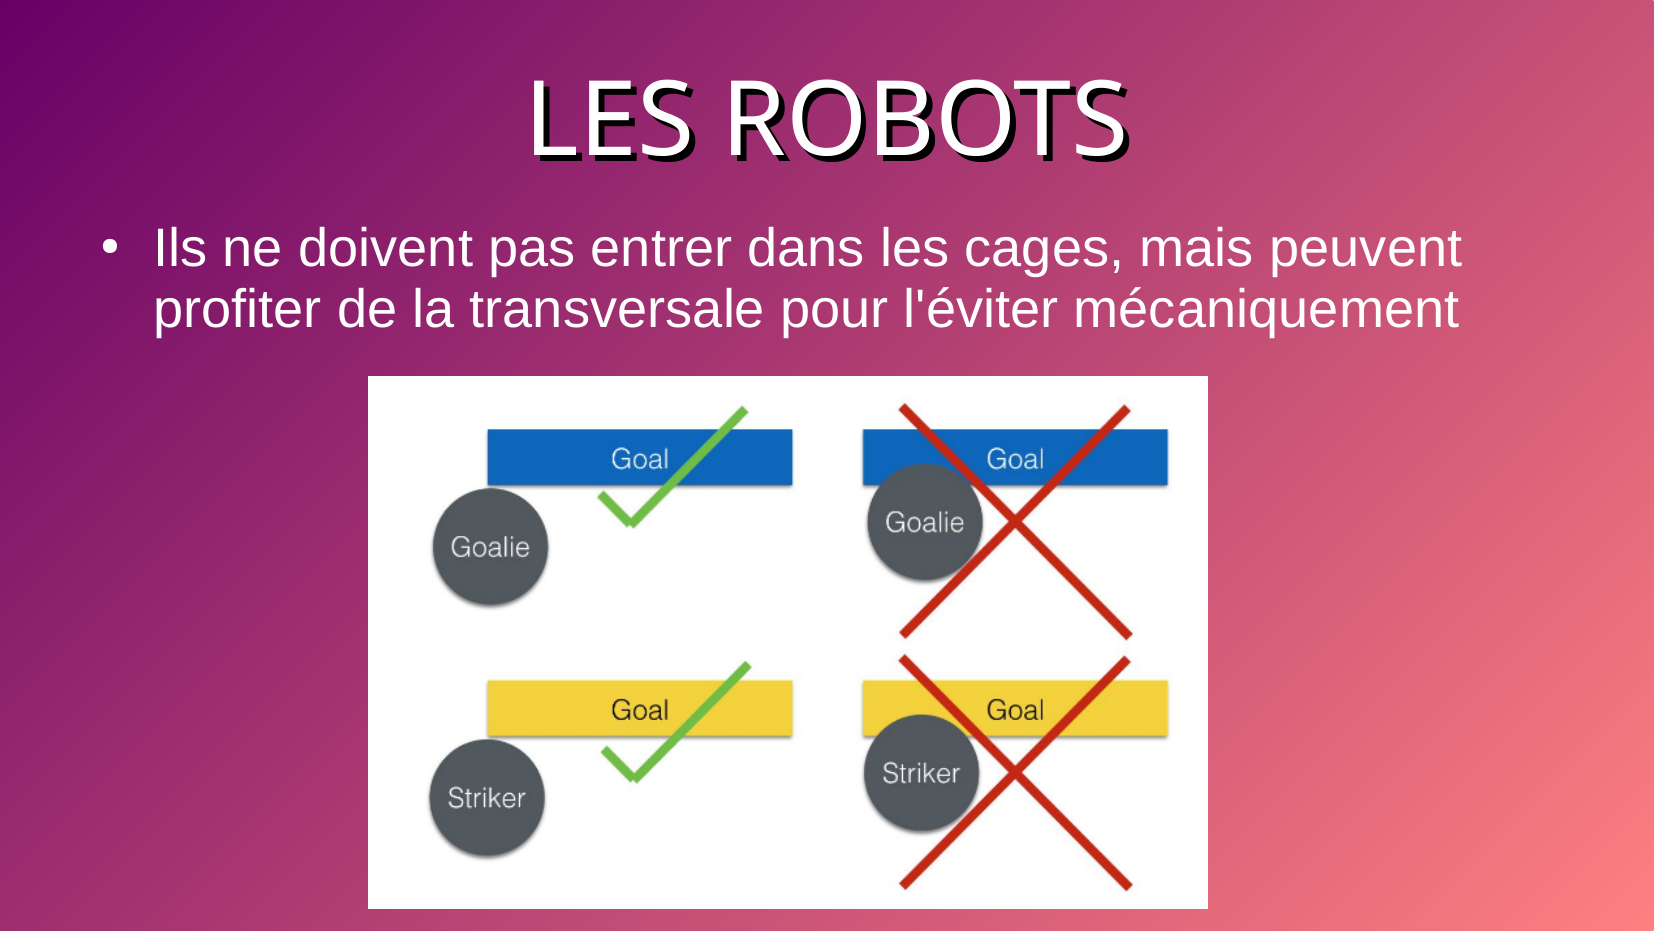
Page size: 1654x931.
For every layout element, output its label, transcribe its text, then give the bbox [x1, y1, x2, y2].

picture [368, 376, 1208, 909]
list Ils ne doivent pas entrer dans les cages, mais peuvent profiter de la transversale pour l'éviter mécaniquement [82, 217, 1571, 758]
title LES ROBOTS [82, 37, 1571, 193]
